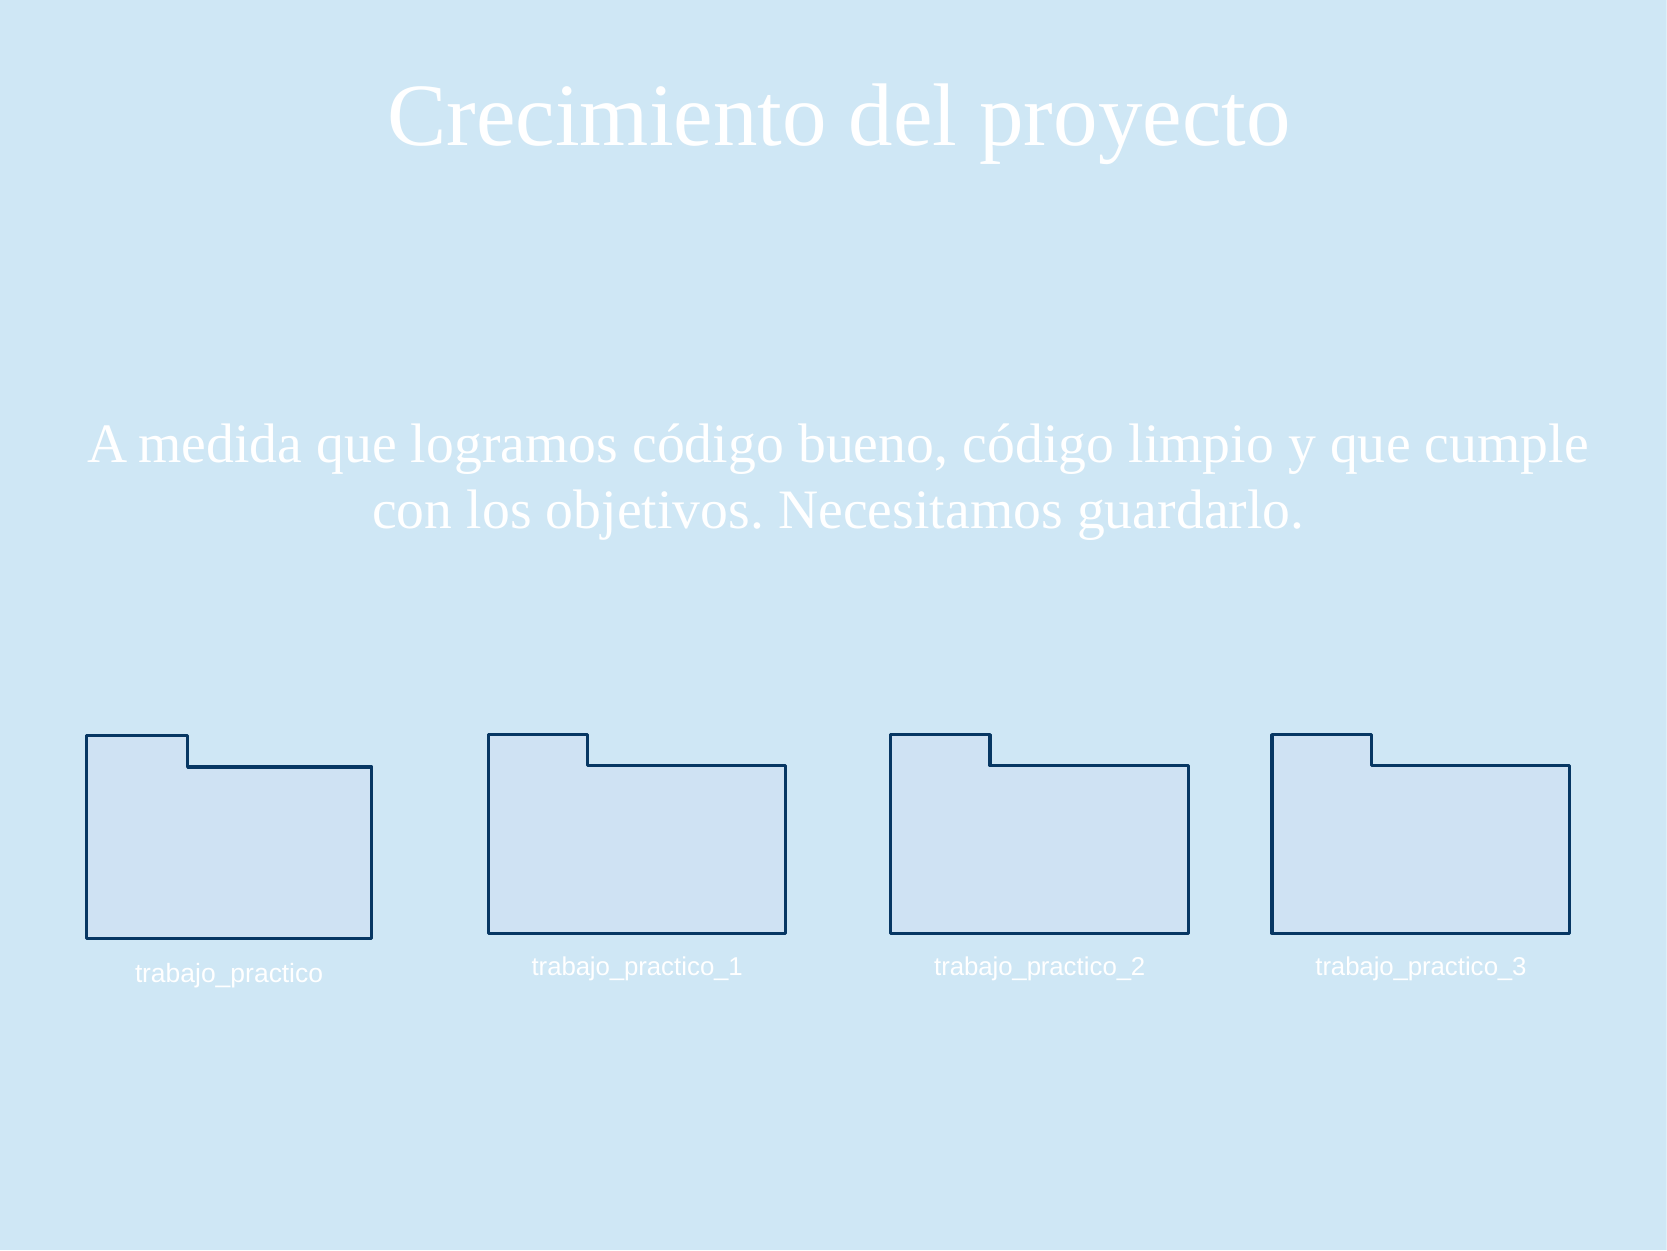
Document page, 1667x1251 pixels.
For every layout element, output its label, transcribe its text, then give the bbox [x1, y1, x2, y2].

text_box [86, 735, 372, 937]
text_box [488, 734, 786, 932]
text_box trabajo_practico_3 [1260, 932, 1583, 999]
text_box trabajo_practico_2 [878, 932, 1201, 999]
text_box trabajo_practico [74, 937, 384, 1006]
title Crecimiento del proyecto [50, 50, 1630, 213]
text_box trabajo_practico_1 [476, 932, 799, 999]
list A medida que logramos código bueno, código limpio y que cumple con los objetivos. Necesitamos guardarlo. [50, 399, 1629, 556]
text_box [890, 734, 1189, 932]
text_box [1271, 734, 1570, 932]
